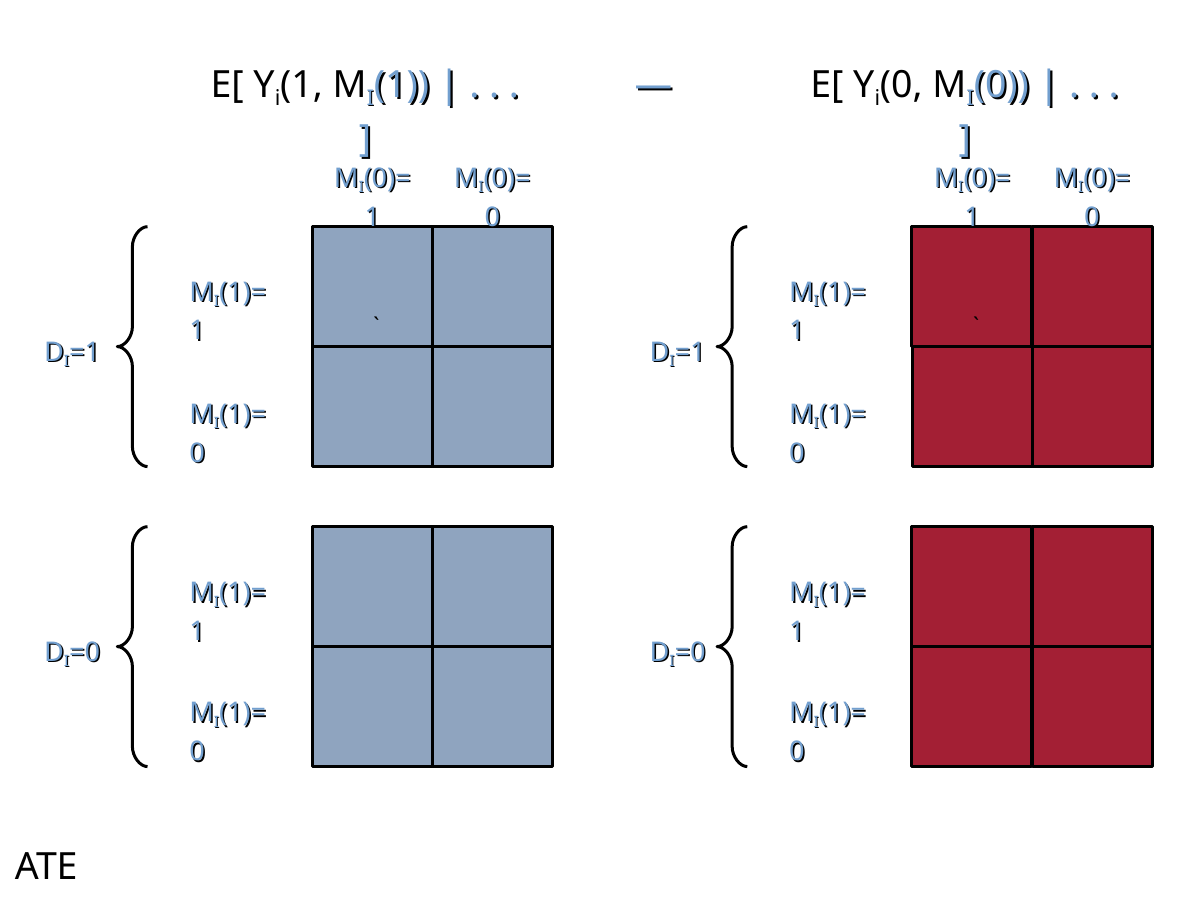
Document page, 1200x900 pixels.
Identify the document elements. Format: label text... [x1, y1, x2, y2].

text_box Mi(1)=0 [174, 387, 295, 549]
text_box Mi(0)=1 [912, 168, 1032, 313]
text_box E[ Yi(0, Mi(0)) | . . . ] [792, 50, 1138, 168]
text_box Mi(1)=0 [774, 387, 895, 549]
text_box Mi(0)=1 [312, 168, 432, 313]
text_box Di=1 [124, 336, 133, 357]
text_box Di=0 [12, 625, 130, 738]
text_box Mi(1)=0 [174, 685, 295, 832]
text_box Mi(0)=0 [1032, 151, 1152, 313]
text_box Mi(0)=0 [432, 151, 553, 313]
text_box Mi(1)=1 [774, 565, 895, 685]
text_box Di=0 [724, 625, 738, 738]
text_box Di=0 [617, 625, 730, 738]
text_box E[ Yi(1, Mi(1)) | . . . ] [192, 50, 538, 168]
text_box Mi(1)=0 [774, 685, 895, 848]
text_box [312, 313, 553, 467]
text_box [312, 526, 553, 767]
text_box [911, 526, 1153, 767]
text_box ATE [0, 832, 586, 891]
text_box Di=1 [617, 325, 730, 438]
text_box Mi(1)=1 [174, 565, 295, 685]
text_box [911, 226, 1153, 467]
text_box Di=1 [724, 325, 738, 438]
text_box Mi(1)=1 [174, 265, 295, 387]
text_box Mi(1)=1 [774, 265, 895, 387]
text_box — [614, 50, 692, 113]
text_box Di=1 [12, 325, 130, 438]
text_box Di=0 [124, 636, 133, 657]
